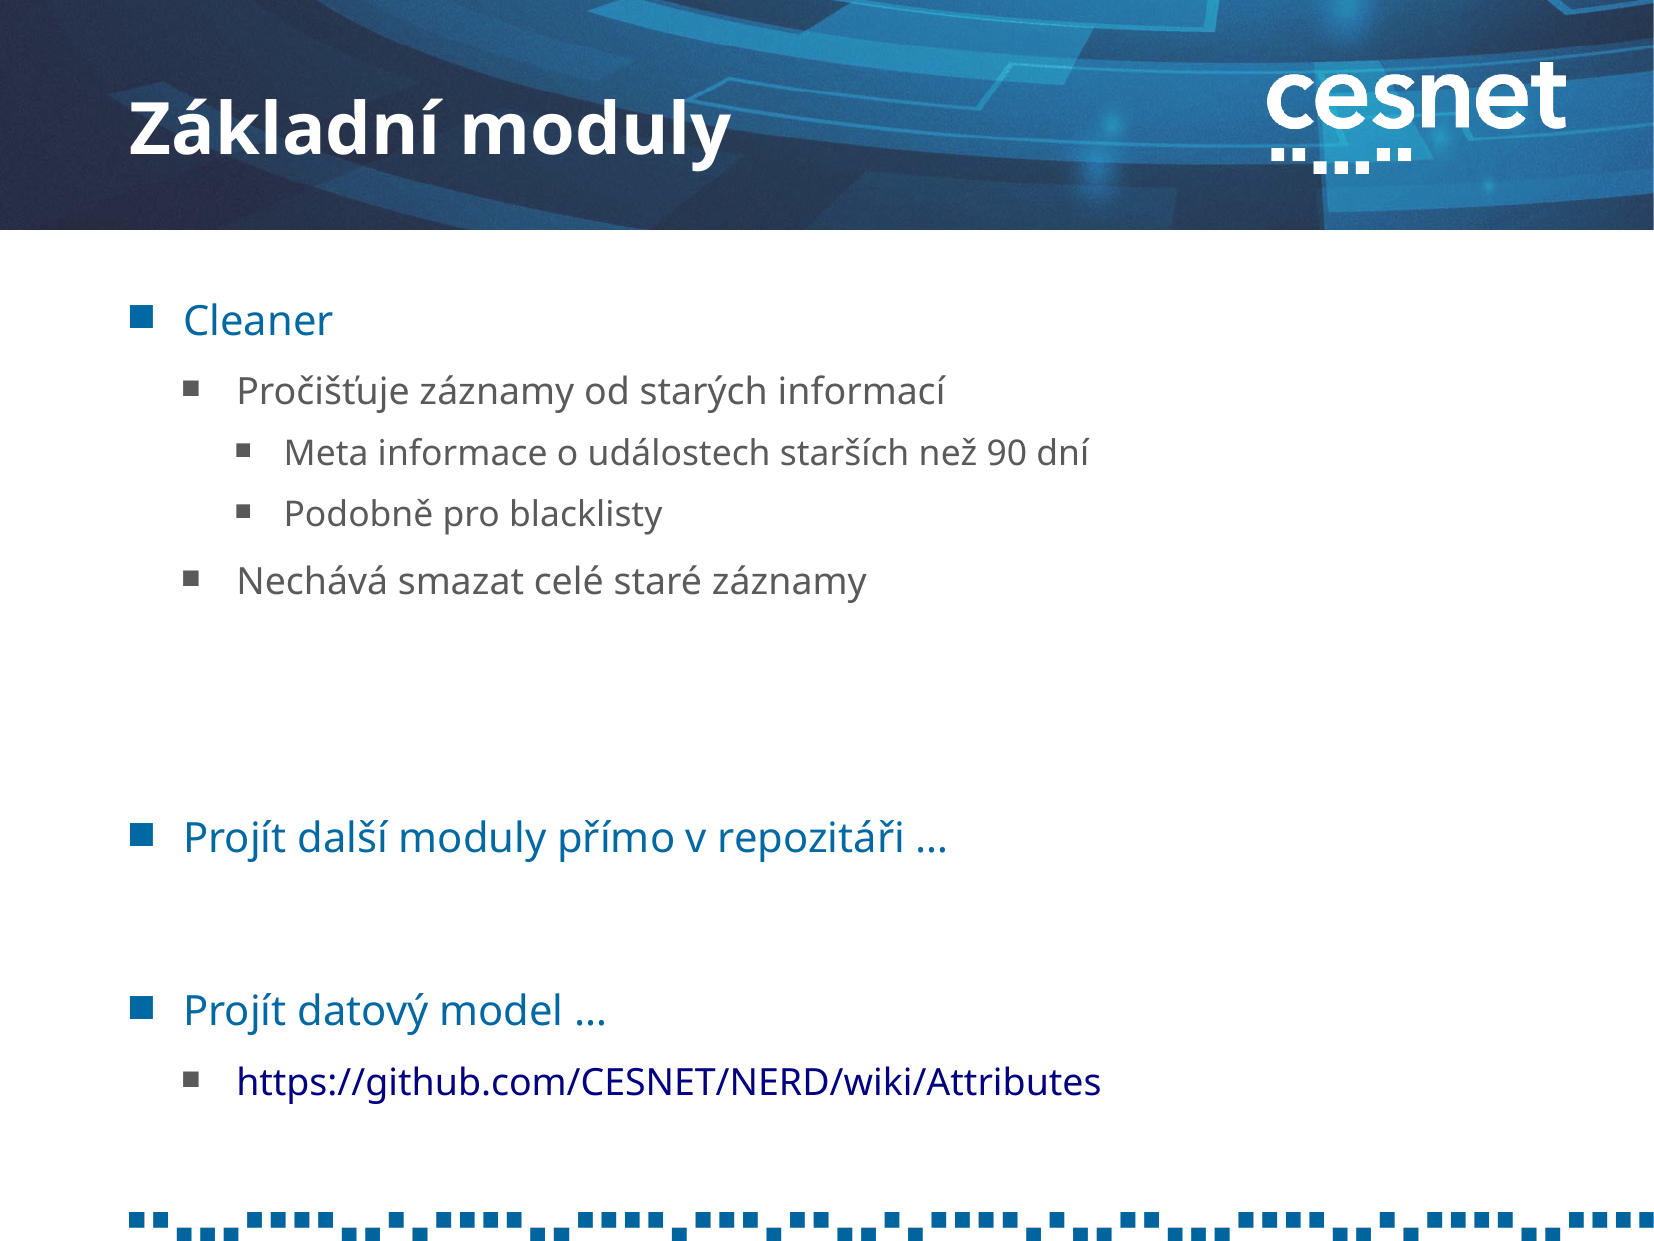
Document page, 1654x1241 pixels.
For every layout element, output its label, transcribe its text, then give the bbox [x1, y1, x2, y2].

list Cleaner Pročišťuje záznamy od starých informací Meta informace o událostech starších než 90 dní Podobně pro blacklisty Nechává smazat celé staré záznamy Projít další moduly přímo v repozitáři … Projít datový model … https://github.com/CESNET/NERD/wiki/Attributes [129, 290, 1571, 1123]
picture [129, 1212, 1654, 1241]
picture [1266, 62, 1567, 174]
title Základní moduly [129, 15, 1229, 223]
